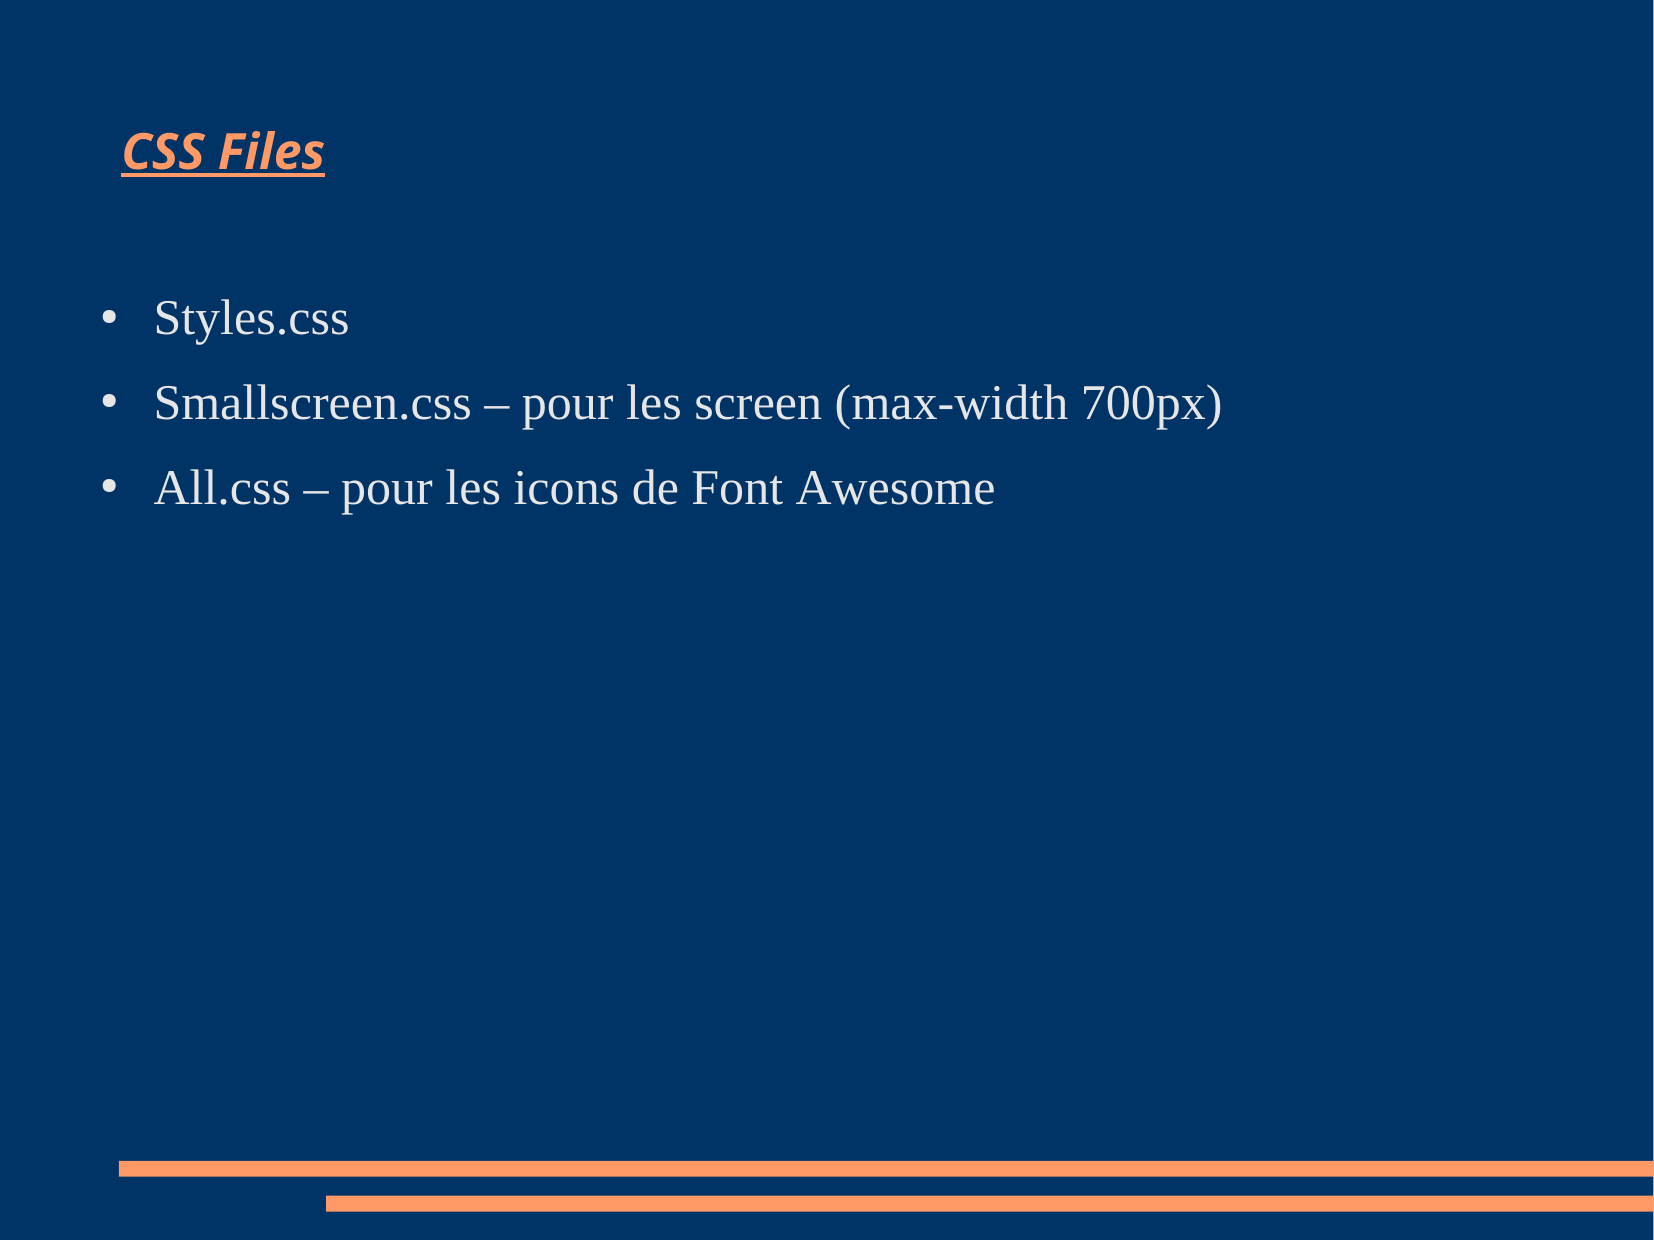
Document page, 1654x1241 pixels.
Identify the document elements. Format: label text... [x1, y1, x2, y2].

list Styles.css Smallscreen.css – pour les screen (max-width 700px) All.css – pour les icons de Font Awesome [82, 290, 1571, 1109]
title CSS Files [121, 46, 1534, 254]
